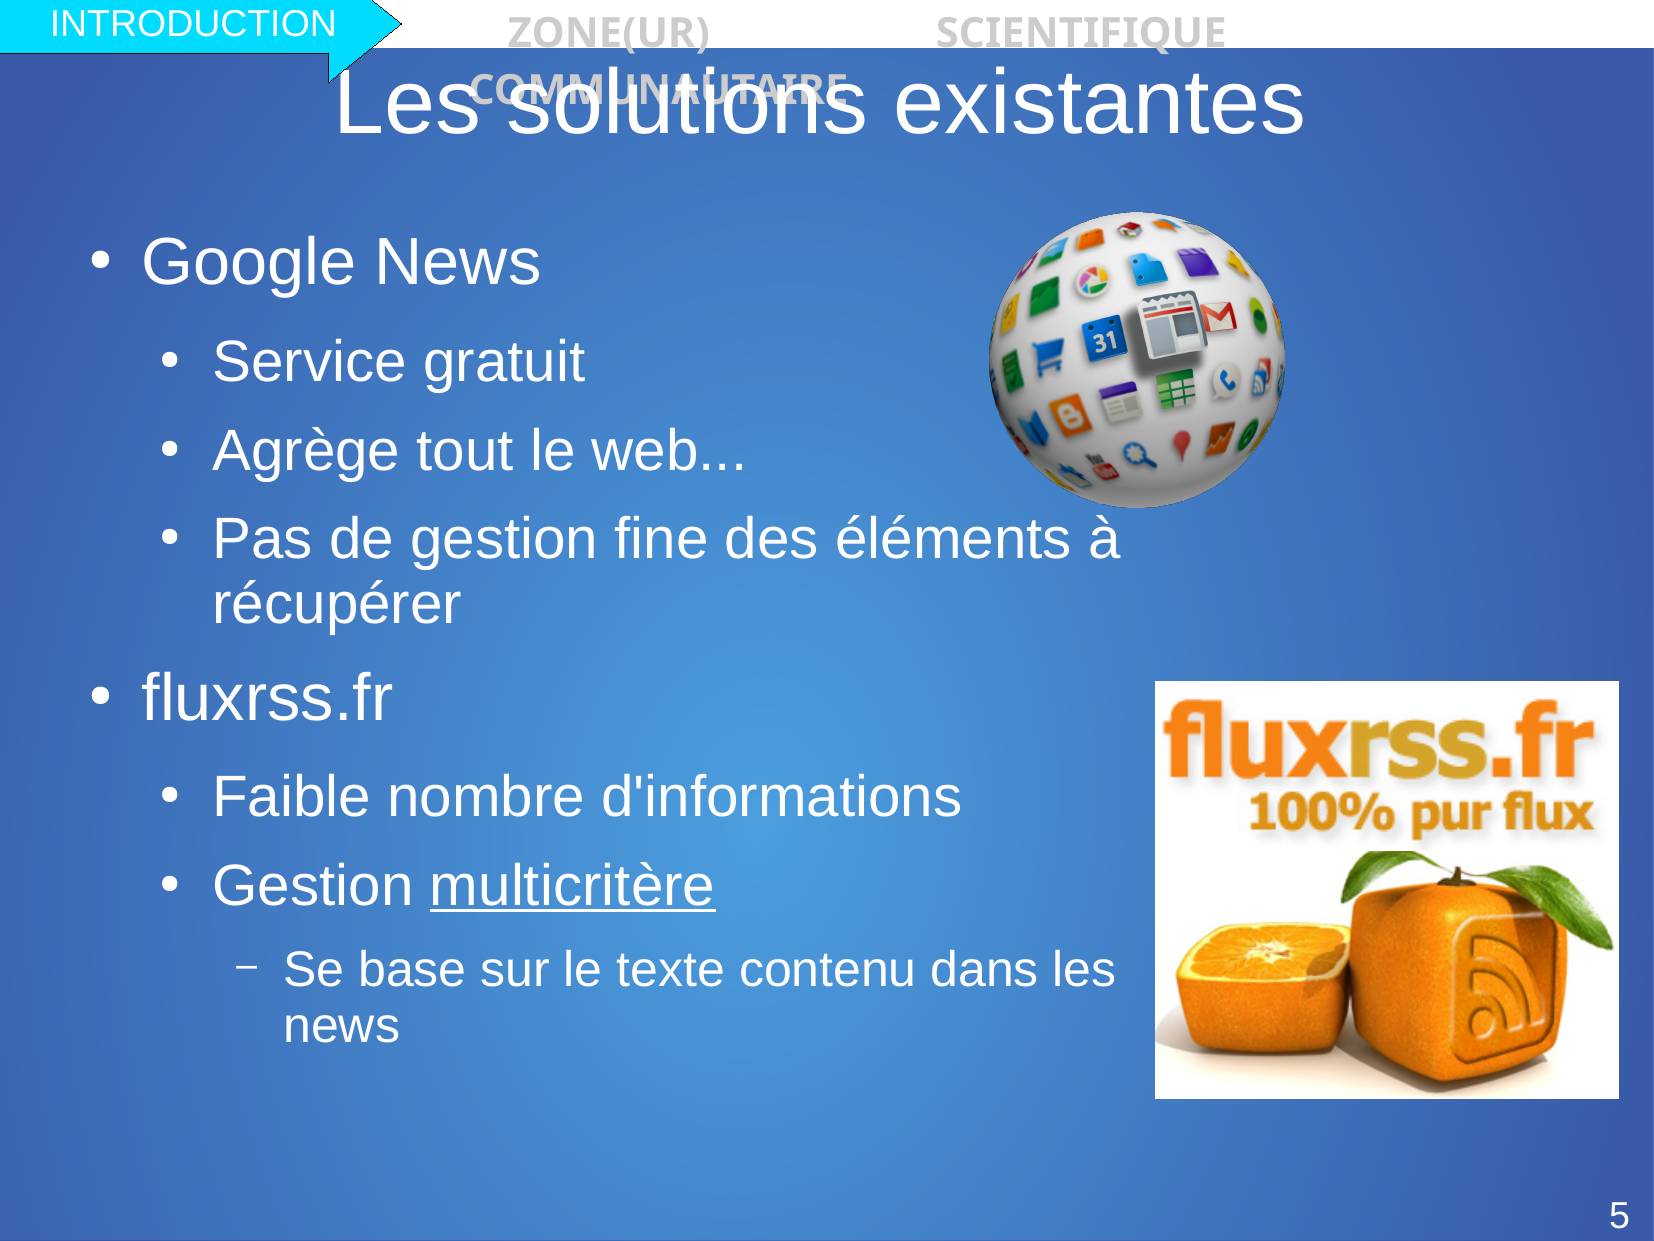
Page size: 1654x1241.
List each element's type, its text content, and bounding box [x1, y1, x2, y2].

text_box INTRODUCTION [0, 0, 402, 83]
title Les solutions existantes [23, 49, 1619, 154]
picture [0, 48, 1654, 1241]
list Google News Service gratuit Agrège tout le web... Pas de gestion fine des éléments à récupérer fluxrss.fr Faible nombre d'informations Gestion multicritère Se base sur le texte contenu dans les news [70, 224, 1158, 1170]
